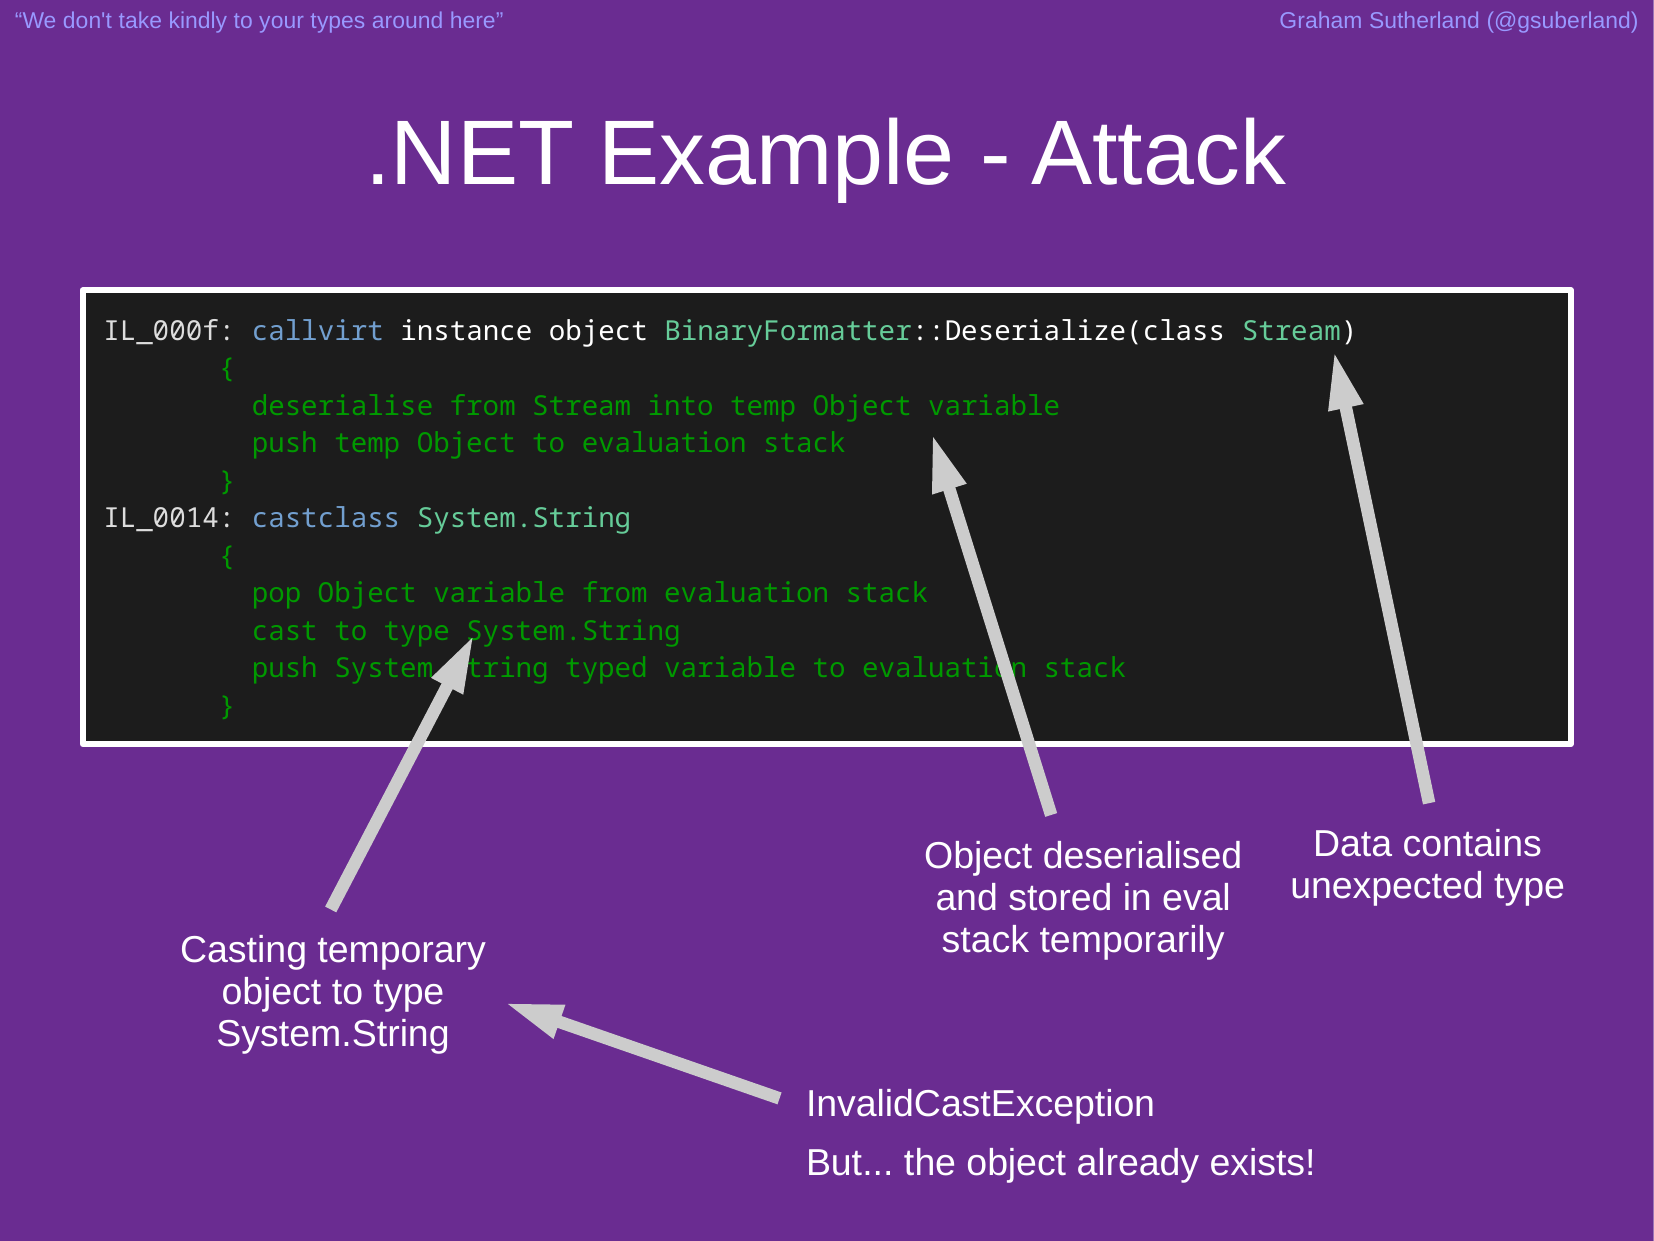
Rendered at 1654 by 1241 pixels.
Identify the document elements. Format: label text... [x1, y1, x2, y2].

text_box But... the object already exists! [791, 1133, 1332, 1191]
picture [0, 0, 1654, 1241]
text_box Object deserialised and stored in eval stack temporarily [909, 826, 1276, 981]
text_box InvalidCastException [791, 1074, 1182, 1133]
list IL_000f: callvirt instance object BinaryFormatter::Deserialize(class Stream) { deserialise from Stream into temp Object variable push temp Object to evaluation stack } IL_0014: castclass System.String { pop Object variable from evaluation stack cast to type System.String push System.String typed variable to evaluation stack } [82, 290, 1571, 745]
text_box Casting temporary object to type System.String [165, 921, 532, 1134]
title .NET Example - Attack [82, 49, 1571, 257]
text_box Data contains unexpected type [1275, 814, 1595, 934]
